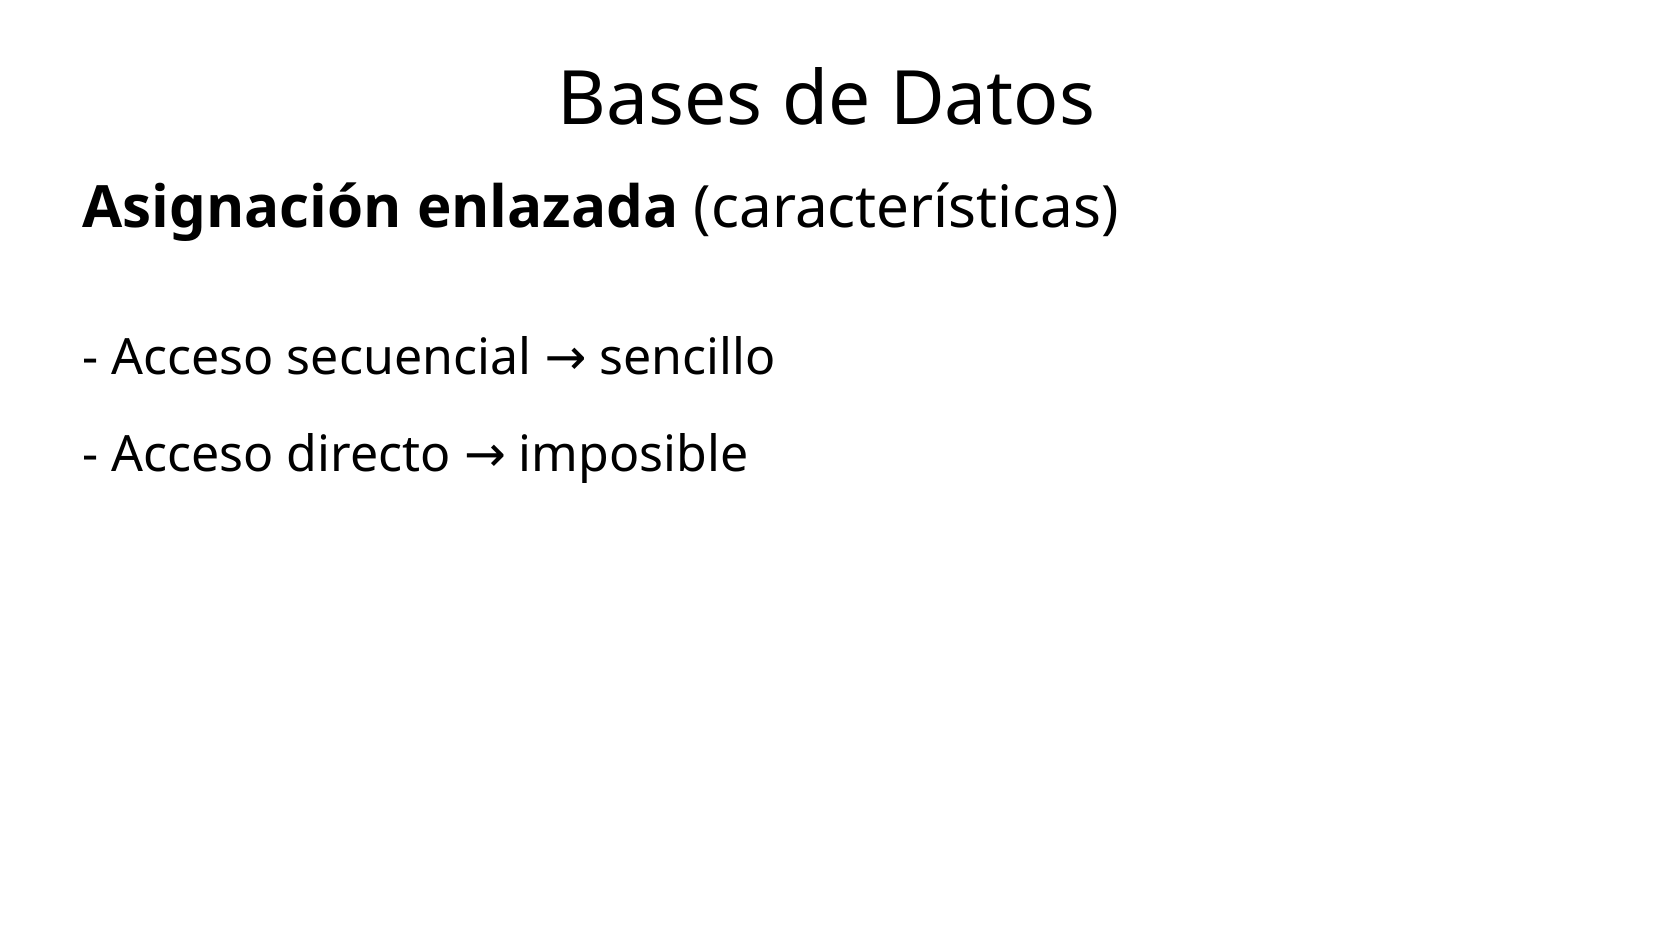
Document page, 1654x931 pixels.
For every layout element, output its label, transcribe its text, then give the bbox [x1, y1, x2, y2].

list Asignación enlazada (características) - Acceso secuencial → sencillo - Acceso directo → imposible [82, 165, 1595, 886]
title Bases de Datos [82, 37, 1571, 154]
